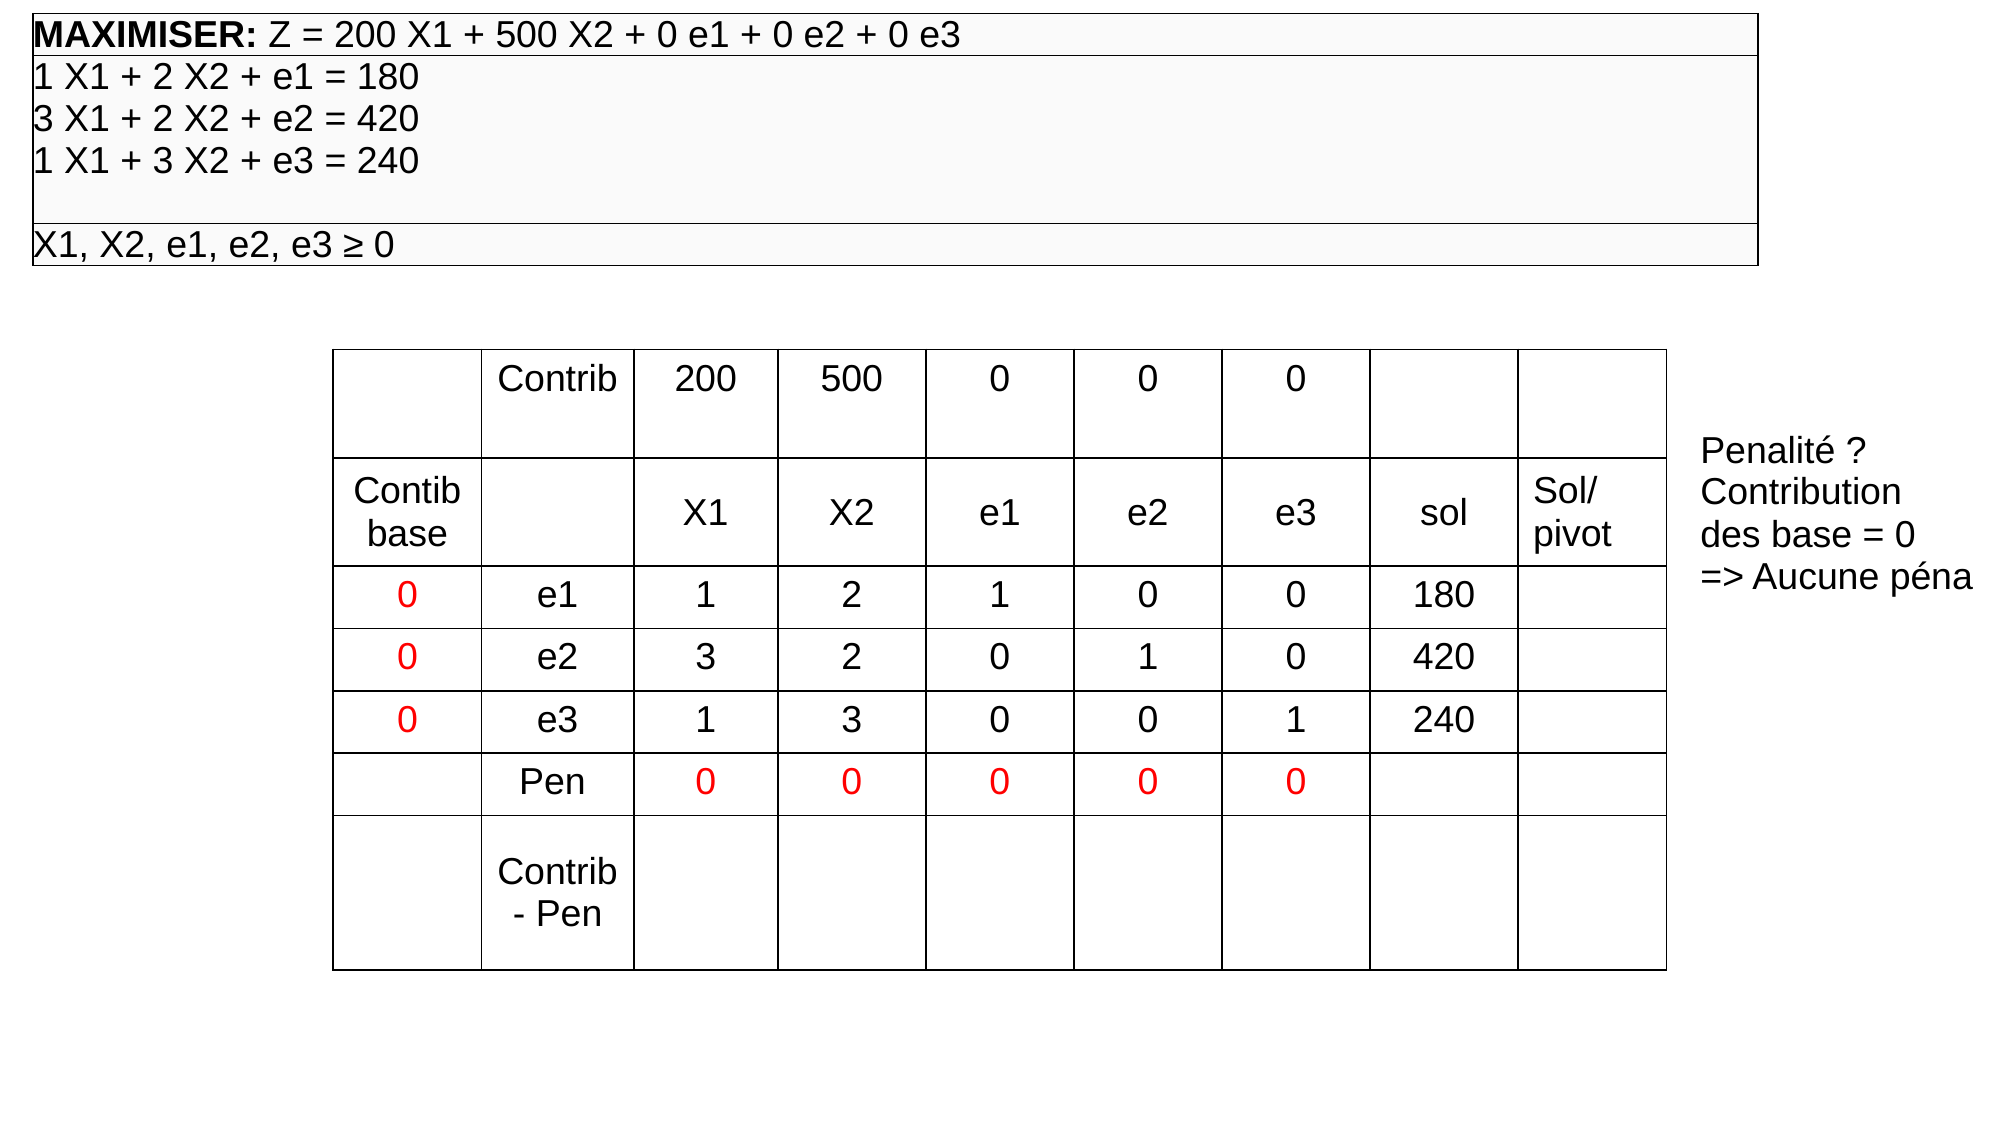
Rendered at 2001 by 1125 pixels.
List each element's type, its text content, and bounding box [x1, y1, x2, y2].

table_header Contrib [482, 350, 633, 457]
table_cell [1519, 567, 1666, 628]
table_cell e1 [927, 459, 1073, 565]
table_cell [1075, 816, 1221, 969]
table_cell 0 [334, 567, 481, 628]
table_cell 3 [635, 629, 777, 690]
table_header 200 [635, 350, 777, 457]
table_cell 0 [334, 692, 481, 752]
table_cell sol [1371, 459, 1517, 565]
table_cell Contib base [334, 459, 481, 565]
table_cell [927, 816, 1073, 969]
text_box Penalité ? Contribution des base = 0 => Aucune péna [1685, 421, 1988, 605]
table_cell [1223, 816, 1369, 969]
table_cell 0 [1223, 567, 1369, 628]
table_cell [334, 754, 481, 815]
table_cell 180 [1371, 567, 1517, 628]
table_cell 0 [1223, 754, 1369, 815]
table_cell e3 [482, 692, 633, 752]
table_cell 2 [779, 629, 925, 690]
table_cell [1519, 692, 1666, 752]
table_cell [1371, 754, 1517, 815]
table_header 0 [927, 350, 1073, 457]
table_cell [635, 816, 777, 969]
table_cell 1 [635, 567, 777, 628]
table_cell [779, 816, 925, 969]
table_cell 240 [1371, 692, 1517, 752]
table_cell 0 [927, 692, 1073, 752]
table_cell 3 [779, 692, 925, 752]
table_cell 0 [1075, 754, 1221, 815]
table_header [334, 350, 481, 457]
table_cell X1, X2, e1, e2, e3 ≥ 0 [34, 224, 1757, 265]
table_cell 2 [779, 567, 925, 628]
table_cell 0 [1075, 567, 1221, 628]
table_cell 0 [779, 754, 925, 815]
table_cell [1519, 754, 1666, 815]
table_cell 1 [1075, 629, 1221, 690]
table_cell 0 [334, 629, 481, 690]
table_cell X2 [779, 459, 925, 565]
table_cell X1 [635, 459, 777, 565]
table_header 500 [779, 350, 925, 457]
table_header [1371, 350, 1517, 457]
table_cell e1 [482, 567, 633, 628]
table_cell 1 [635, 692, 777, 752]
table_cell 0 [635, 754, 777, 815]
table_cell [1519, 629, 1666, 690]
table_cell [1519, 816, 1666, 969]
table_cell e2 [482, 629, 633, 690]
table_header MAXIMISER: Z = 200 X1 + 500 X2 + 0 e1 + 0 e2 + 0 e3 [34, 14, 1757, 55]
table_header 0 [1075, 350, 1221, 457]
table_cell e3 [1223, 459, 1369, 565]
table_cell 0 [1075, 692, 1221, 752]
table_cell 1 X1 + 2 X2 + e1 = 180 3 X1 + 2 X2 + e2 = 420 1 X1 + 3 X2 + e3 = 240 [34, 56, 1757, 223]
table_cell [482, 459, 633, 565]
table_header [1519, 350, 1666, 457]
table_cell [334, 816, 481, 969]
table_cell 420 [1371, 629, 1517, 690]
table_cell Sol/pivot [1519, 459, 1666, 565]
table_cell 1 [927, 567, 1073, 628]
table_header 0 [1223, 350, 1369, 457]
table_cell Contrib - Pen [482, 816, 633, 969]
table_cell 0 [1223, 629, 1369, 690]
table_cell 0 [927, 754, 1073, 815]
table_cell Pen [482, 754, 633, 815]
table_cell [1371, 816, 1517, 969]
table_cell e2 [1075, 459, 1221, 565]
table_cell 0 [927, 629, 1073, 690]
table_cell 1 [1223, 692, 1369, 752]
